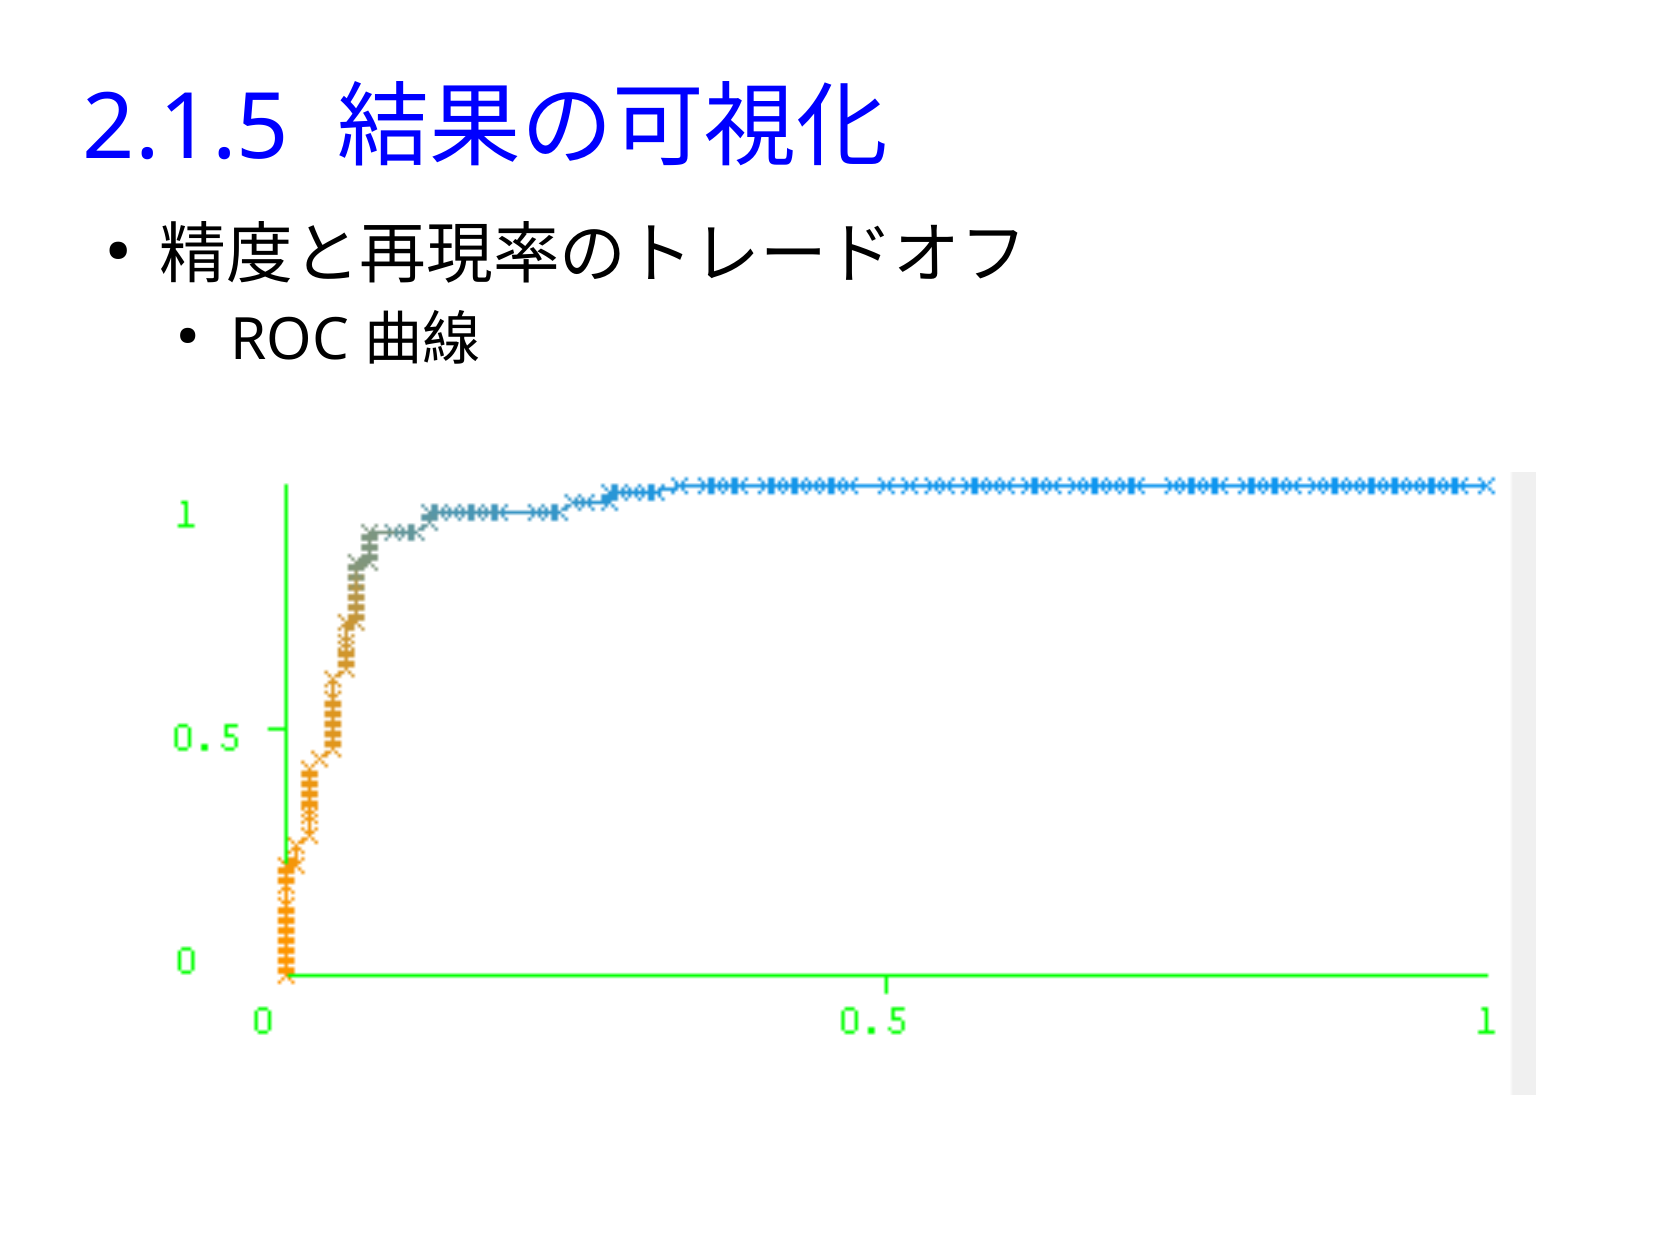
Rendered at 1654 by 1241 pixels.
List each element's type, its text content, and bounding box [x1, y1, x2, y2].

title 2.1.5 結果の可視化 [82, 49, 1571, 198]
picture [159, 1010, 1536, 1095]
list 精度と再現率のトレードオフ ROC曲線 [88, 206, 1577, 1010]
